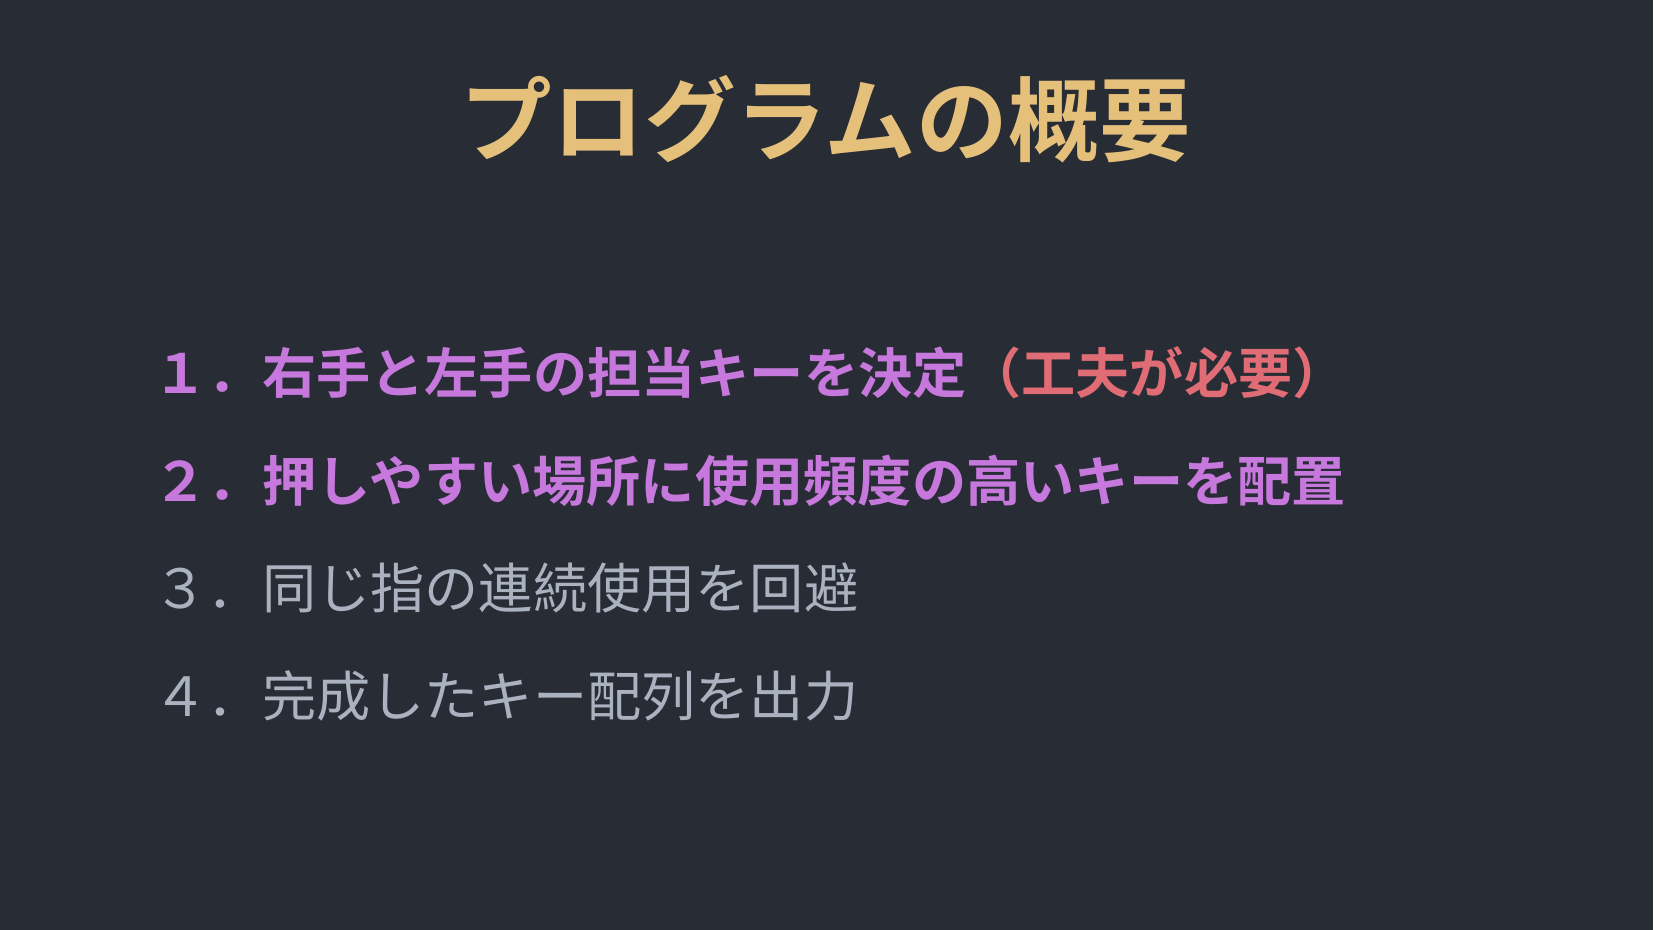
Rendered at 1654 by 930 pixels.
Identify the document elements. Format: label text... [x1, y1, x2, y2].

list １．右手と左手の担当キーを決定（工夫が必要） ２．押しやすい場所に使用頻度の高いキーを配置 ３．同じ指の連続使用を回避 ４．完成したキー配列を出力 [82, 330, 1571, 751]
title プログラムの概要 [82, 37, 1571, 193]
